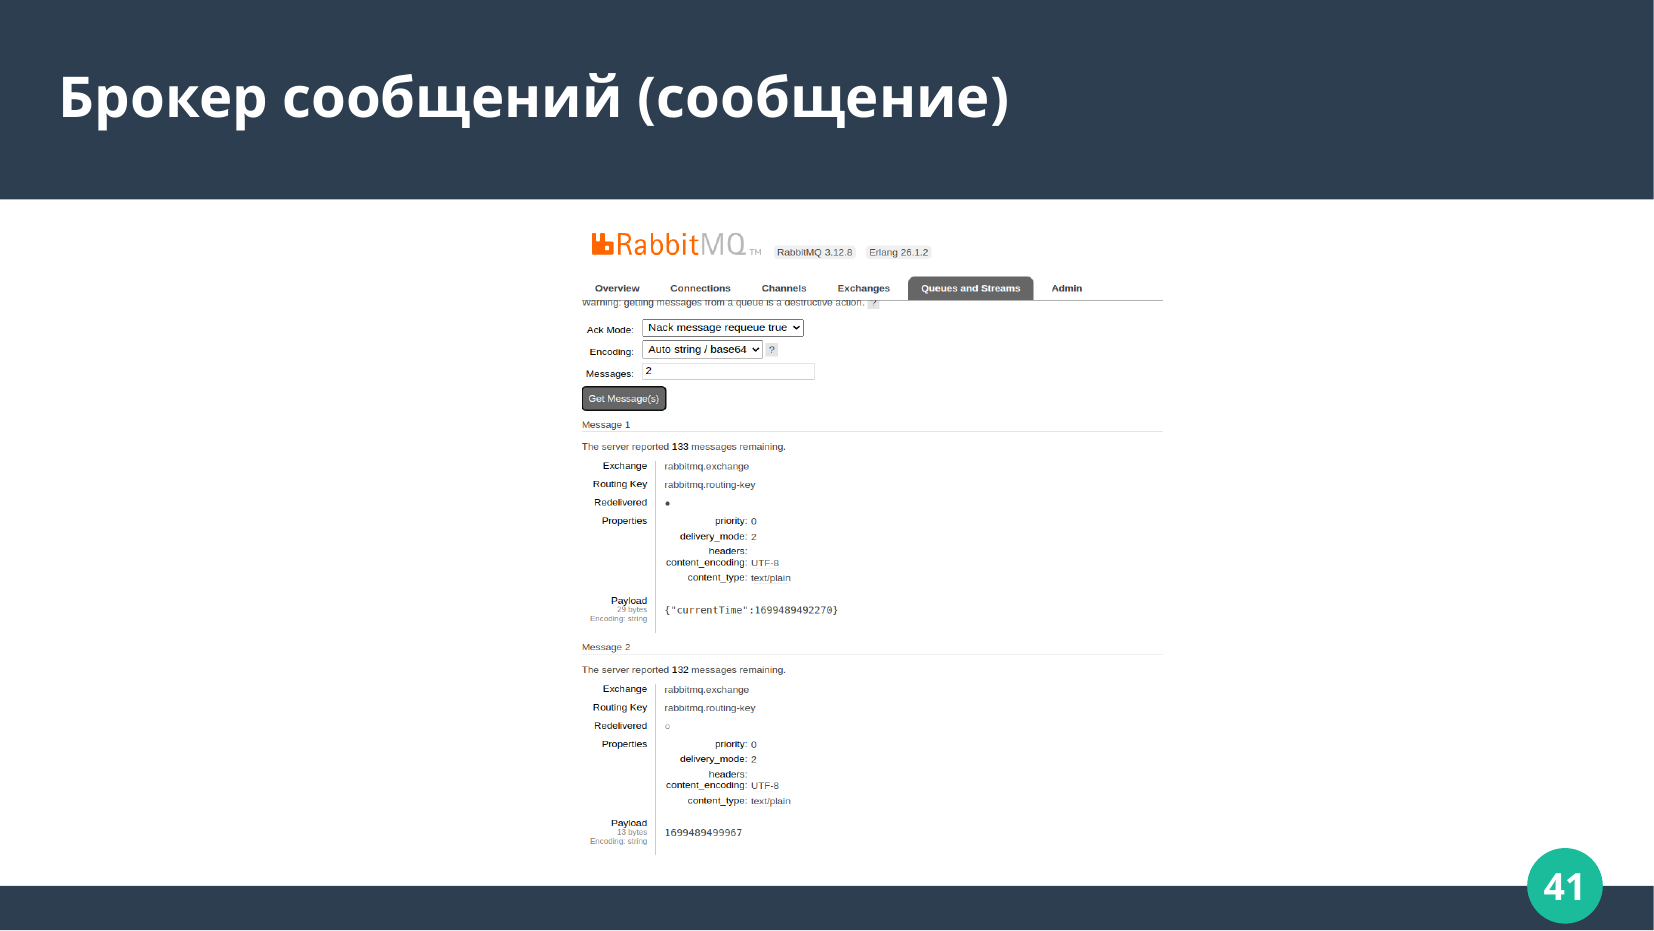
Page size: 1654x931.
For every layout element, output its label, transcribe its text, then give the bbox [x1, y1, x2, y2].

title Брокер сообщений (сообщение) [59, 37, 1595, 155]
picture [562, 224, 1163, 864]
